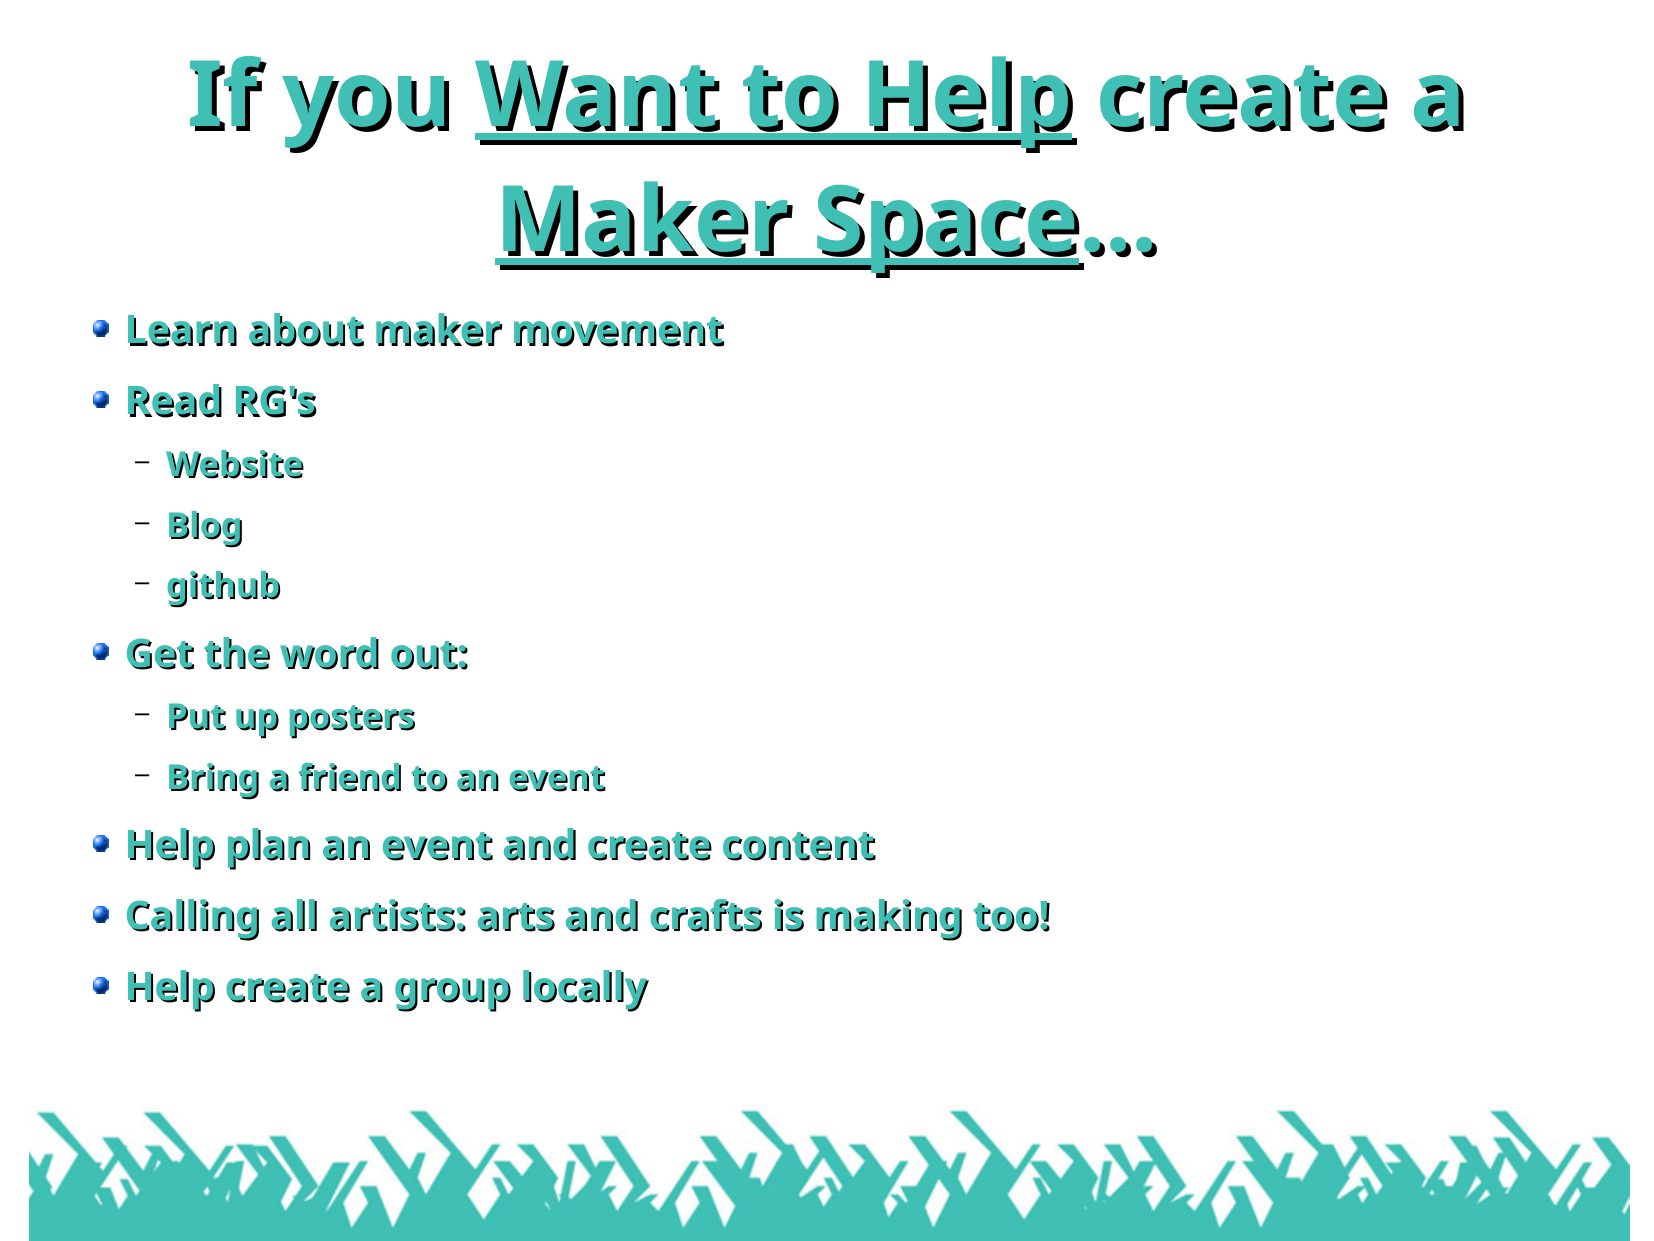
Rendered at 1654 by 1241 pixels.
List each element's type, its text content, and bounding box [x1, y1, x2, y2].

title If you Want to Help create a Maker Space... [82, 43, 1571, 263]
picture [29, 1104, 1630, 1241]
list Learn about maker movement Read RG's Website Blog github Get the word out: Put up posters Bring a friend to an event Help plan an event and create content Calling all artists: arts and crafts is making too! Help create a group locally [82, 302, 1571, 1022]
